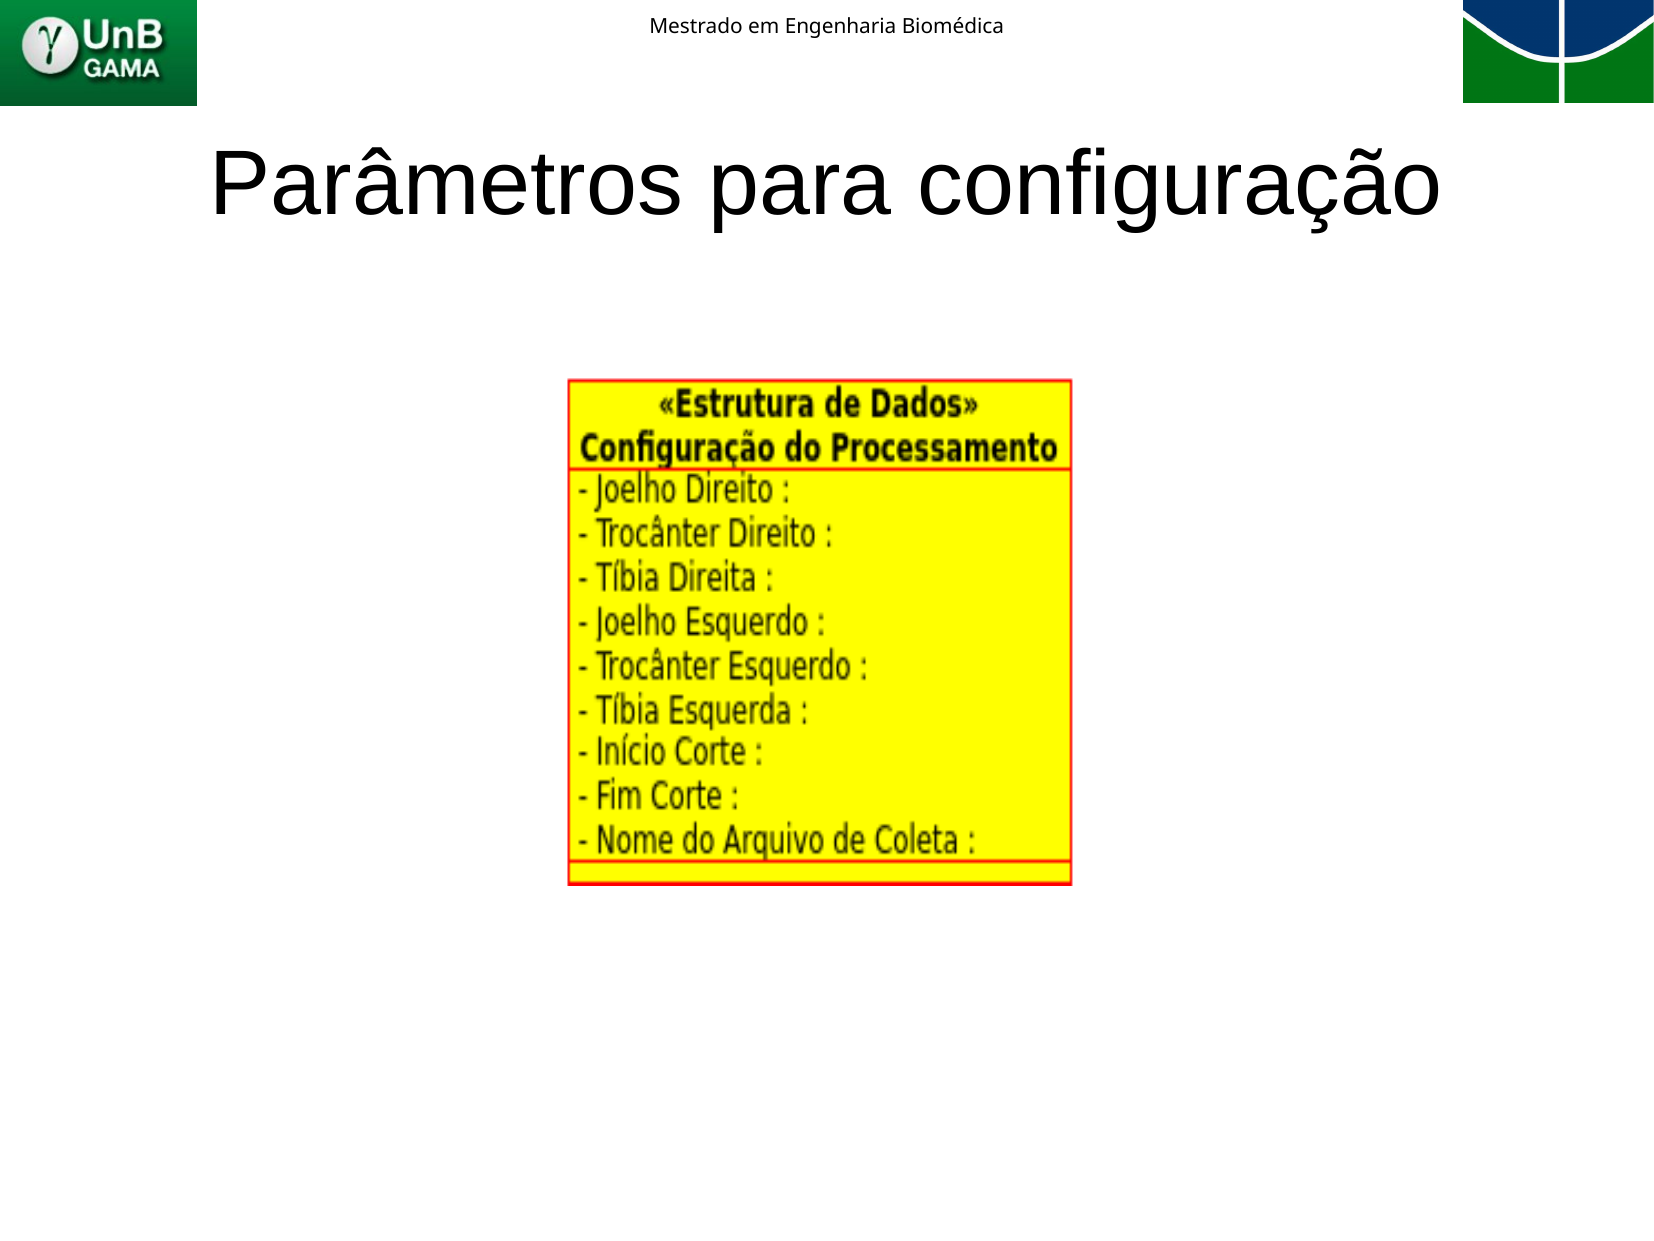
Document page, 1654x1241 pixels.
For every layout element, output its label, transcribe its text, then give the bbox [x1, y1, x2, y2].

picture [566, 377, 1075, 886]
title Parâmetros para configuração [0, 94, 1654, 272]
picture [1463, 0, 1654, 94]
picture [0, 0, 197, 94]
